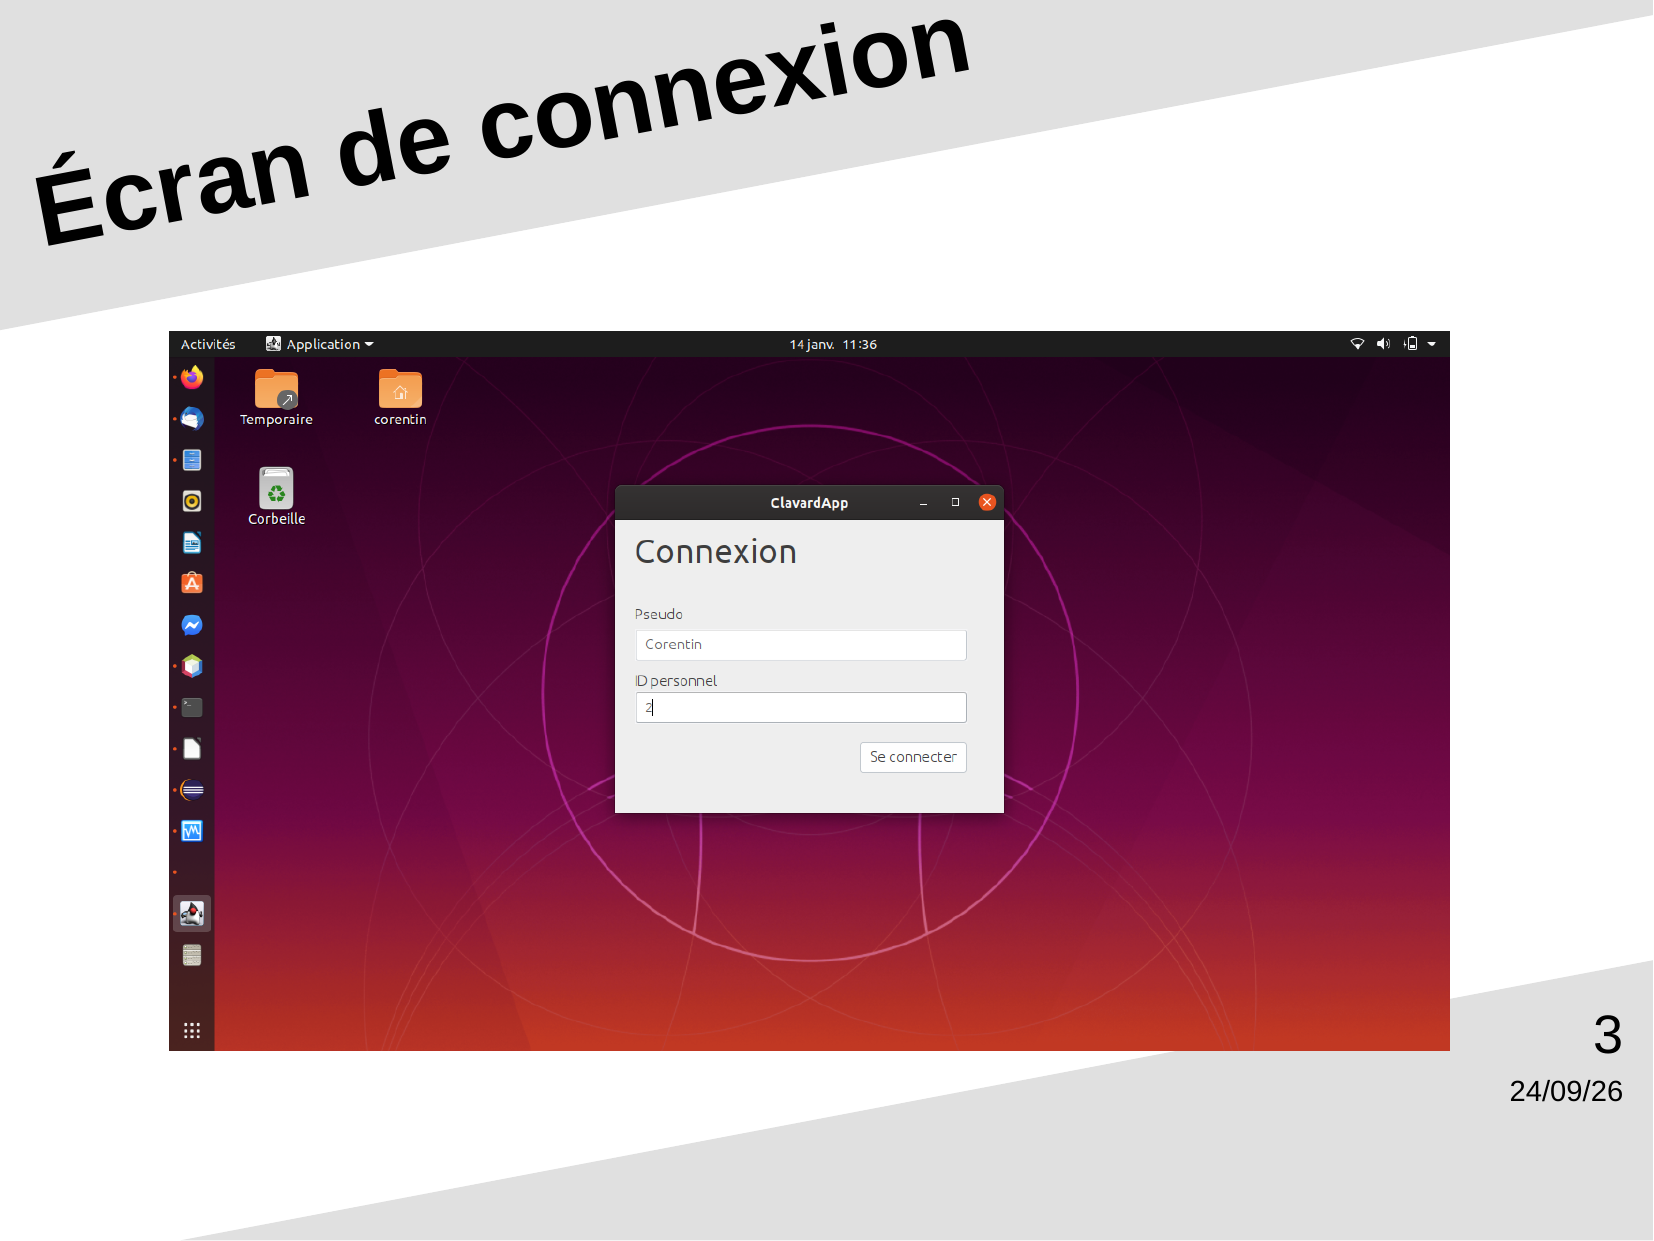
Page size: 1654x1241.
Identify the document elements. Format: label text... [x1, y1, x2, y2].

picture [169, 331, 1450, 1051]
title Écran de connexion [16, 0, 1518, 315]
